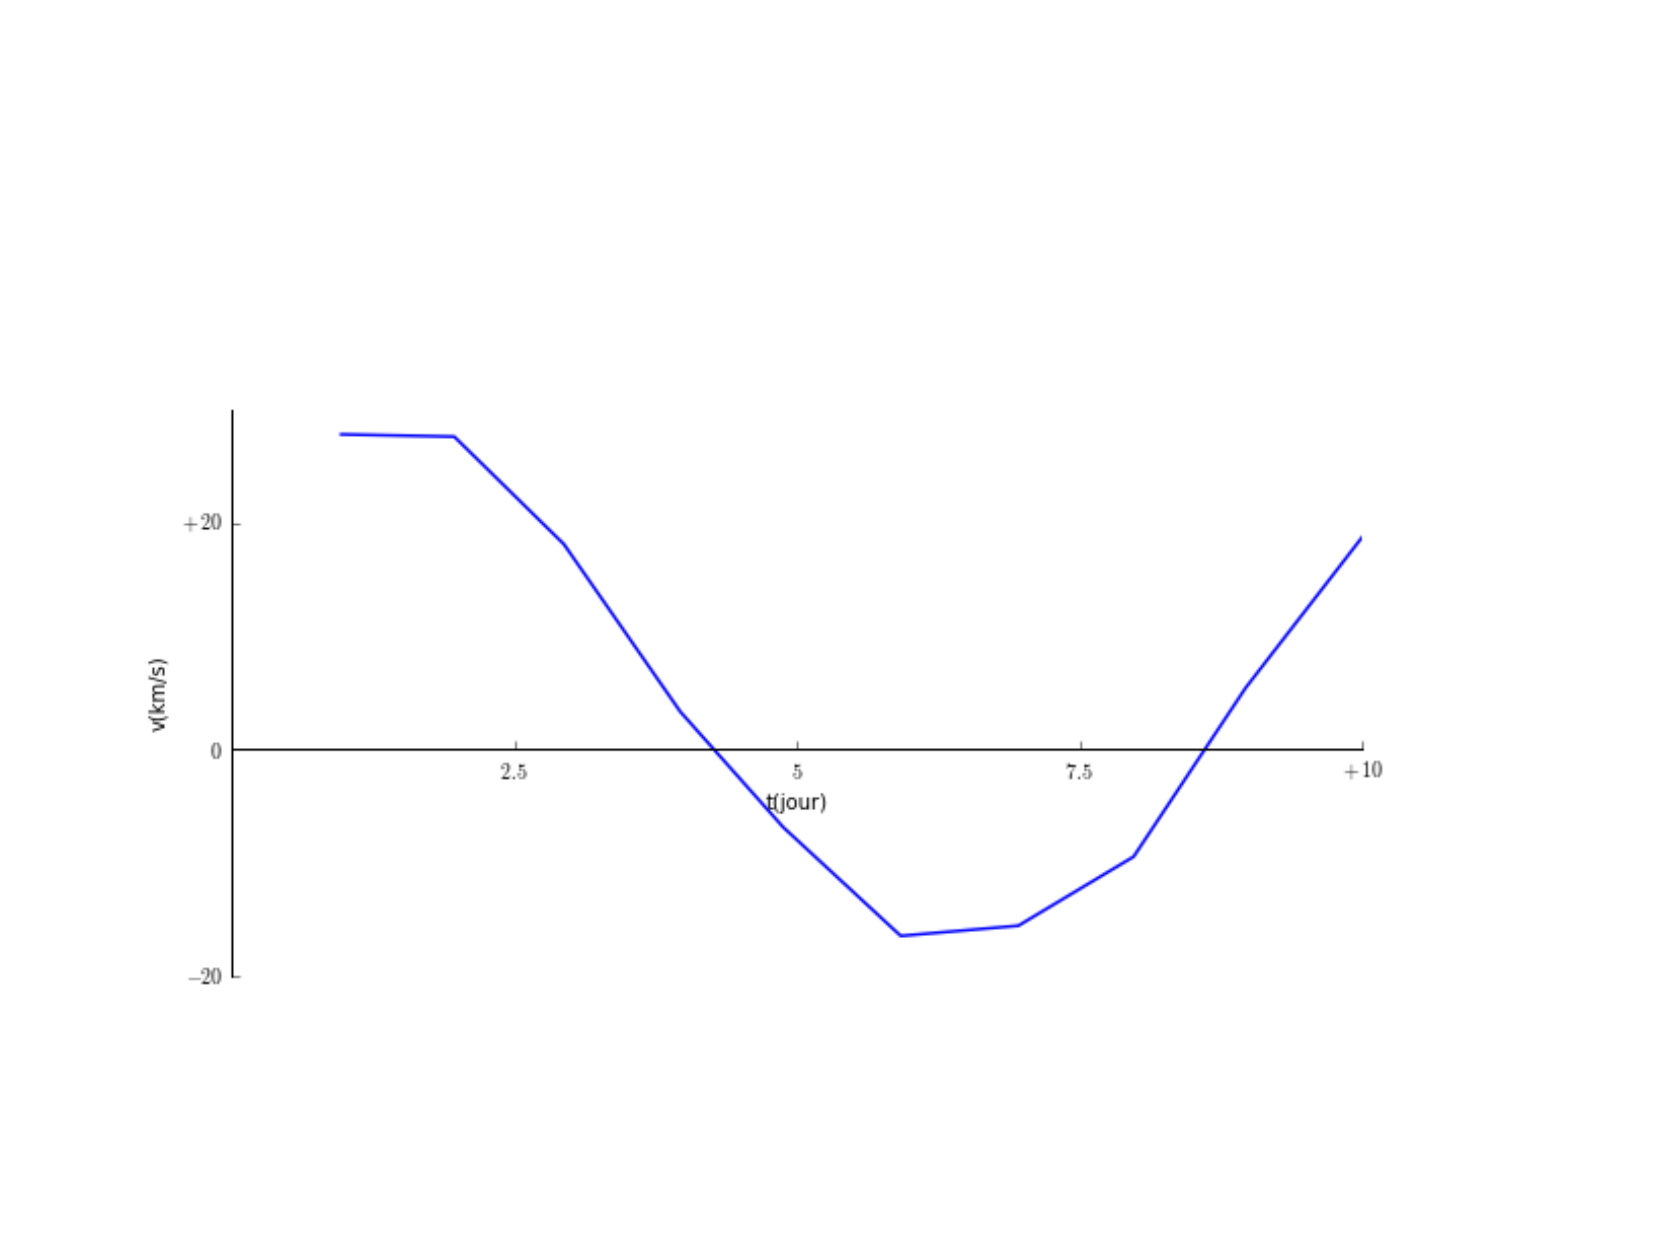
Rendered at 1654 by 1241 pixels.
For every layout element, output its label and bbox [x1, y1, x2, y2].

picture [82, 384, 1571, 1015]
